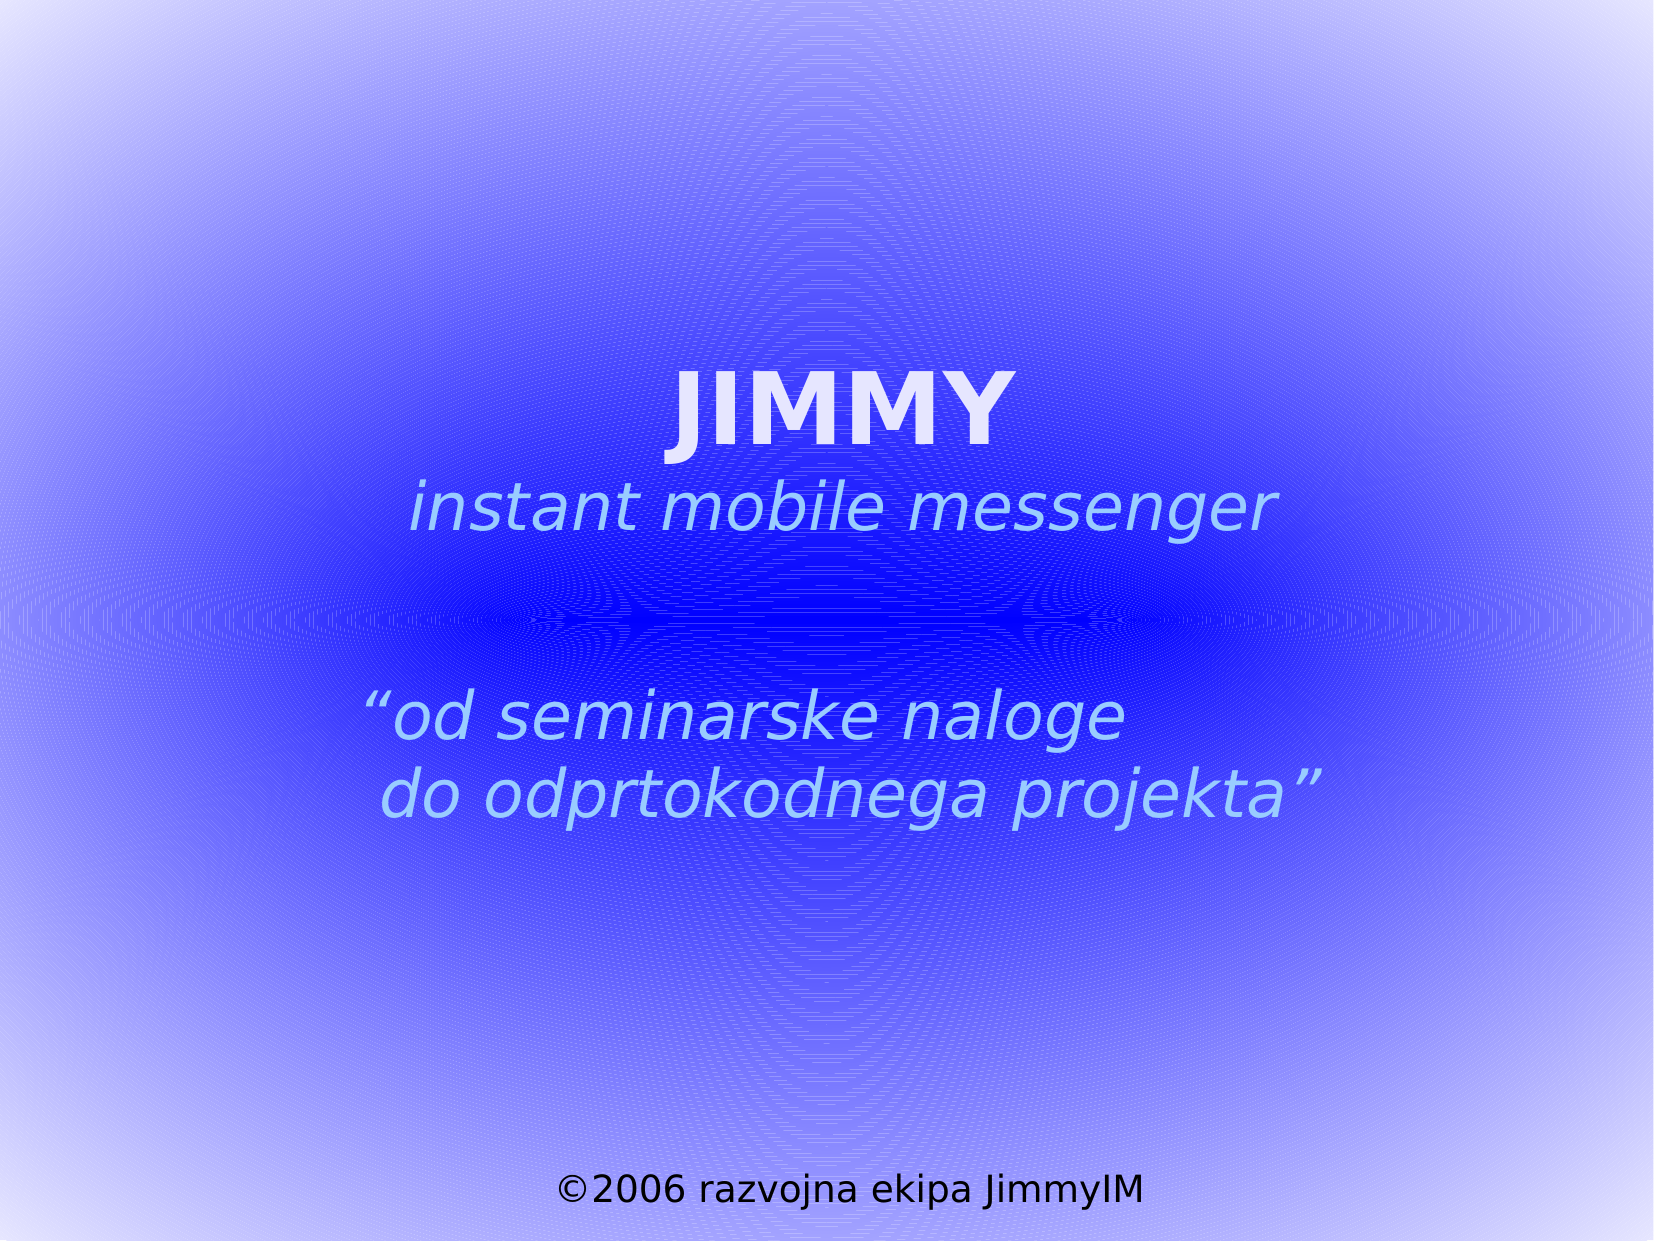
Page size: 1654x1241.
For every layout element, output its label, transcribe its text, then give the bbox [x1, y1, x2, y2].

text_box ©2006 razvojna ekipa JimmyIM [539, 1160, 1162, 1223]
text_box “od seminarske naloge do odprtokodnega projekta” [343, 669, 1345, 844]
text_box JIMMY instant mobile messenger [393, 344, 1295, 554]
